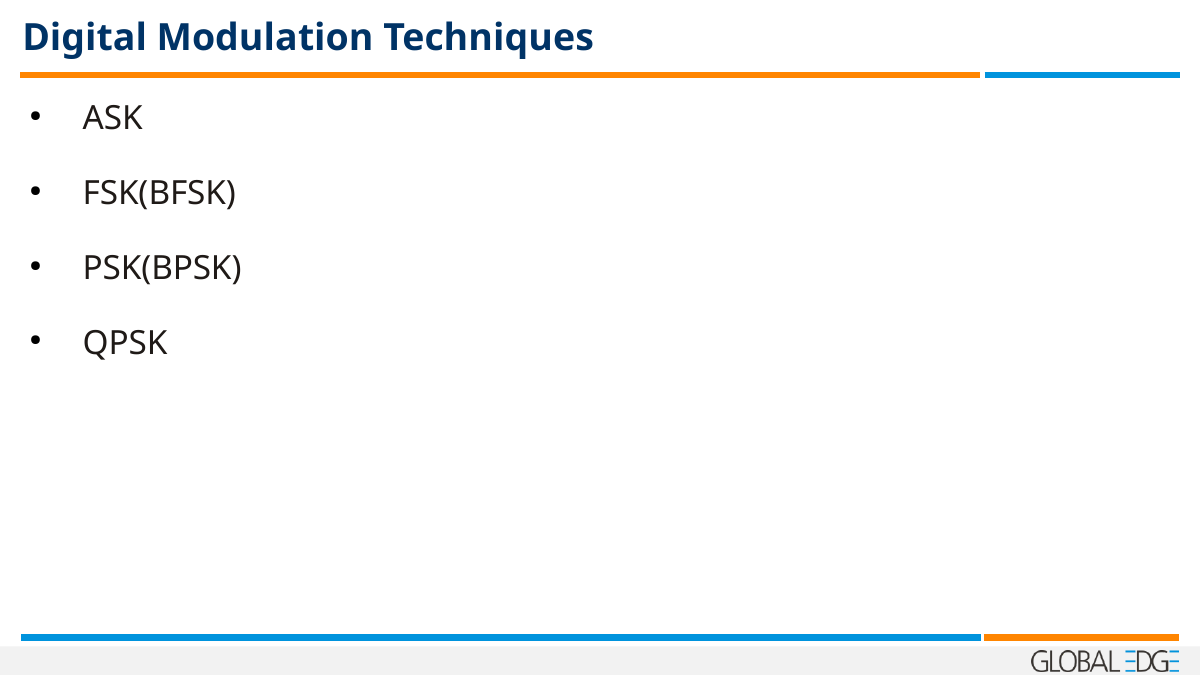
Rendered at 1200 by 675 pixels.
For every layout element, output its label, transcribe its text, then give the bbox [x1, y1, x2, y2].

picture [1031, 650, 1179, 672]
title Digital Modulation Techniques [12, 9, 1088, 63]
list ASK FSK(BFSK) PSK(BPSK) QPSK [11, 94, 1134, 638]
